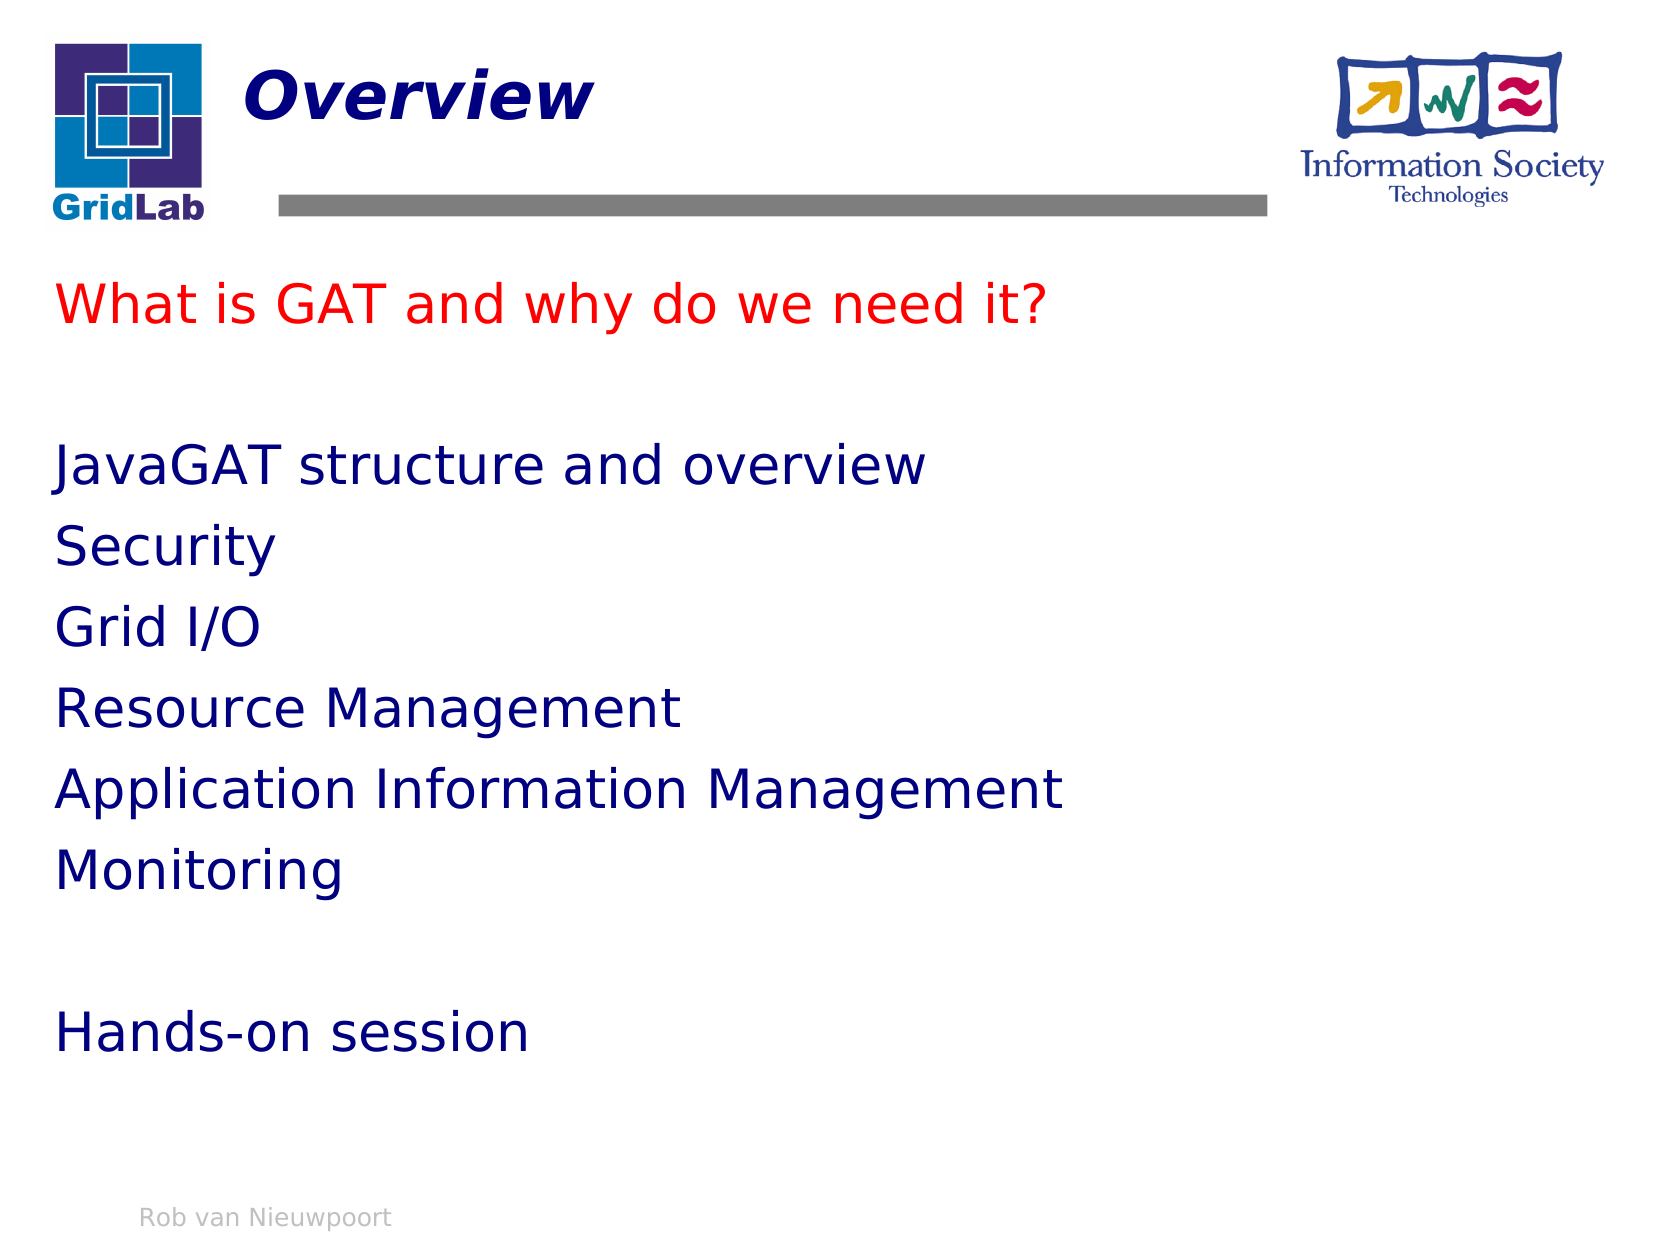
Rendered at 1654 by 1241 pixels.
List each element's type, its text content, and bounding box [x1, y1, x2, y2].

picture [1293, 34, 1611, 214]
picture [45, 34, 211, 230]
title Overview [243, 0, 1280, 187]
list What is GAT and why do we need it? JavaGAT structure and overview Security Grid I/O Resource Management Application Information Management Monitoring Hands-on session [55, 268, 1599, 1125]
